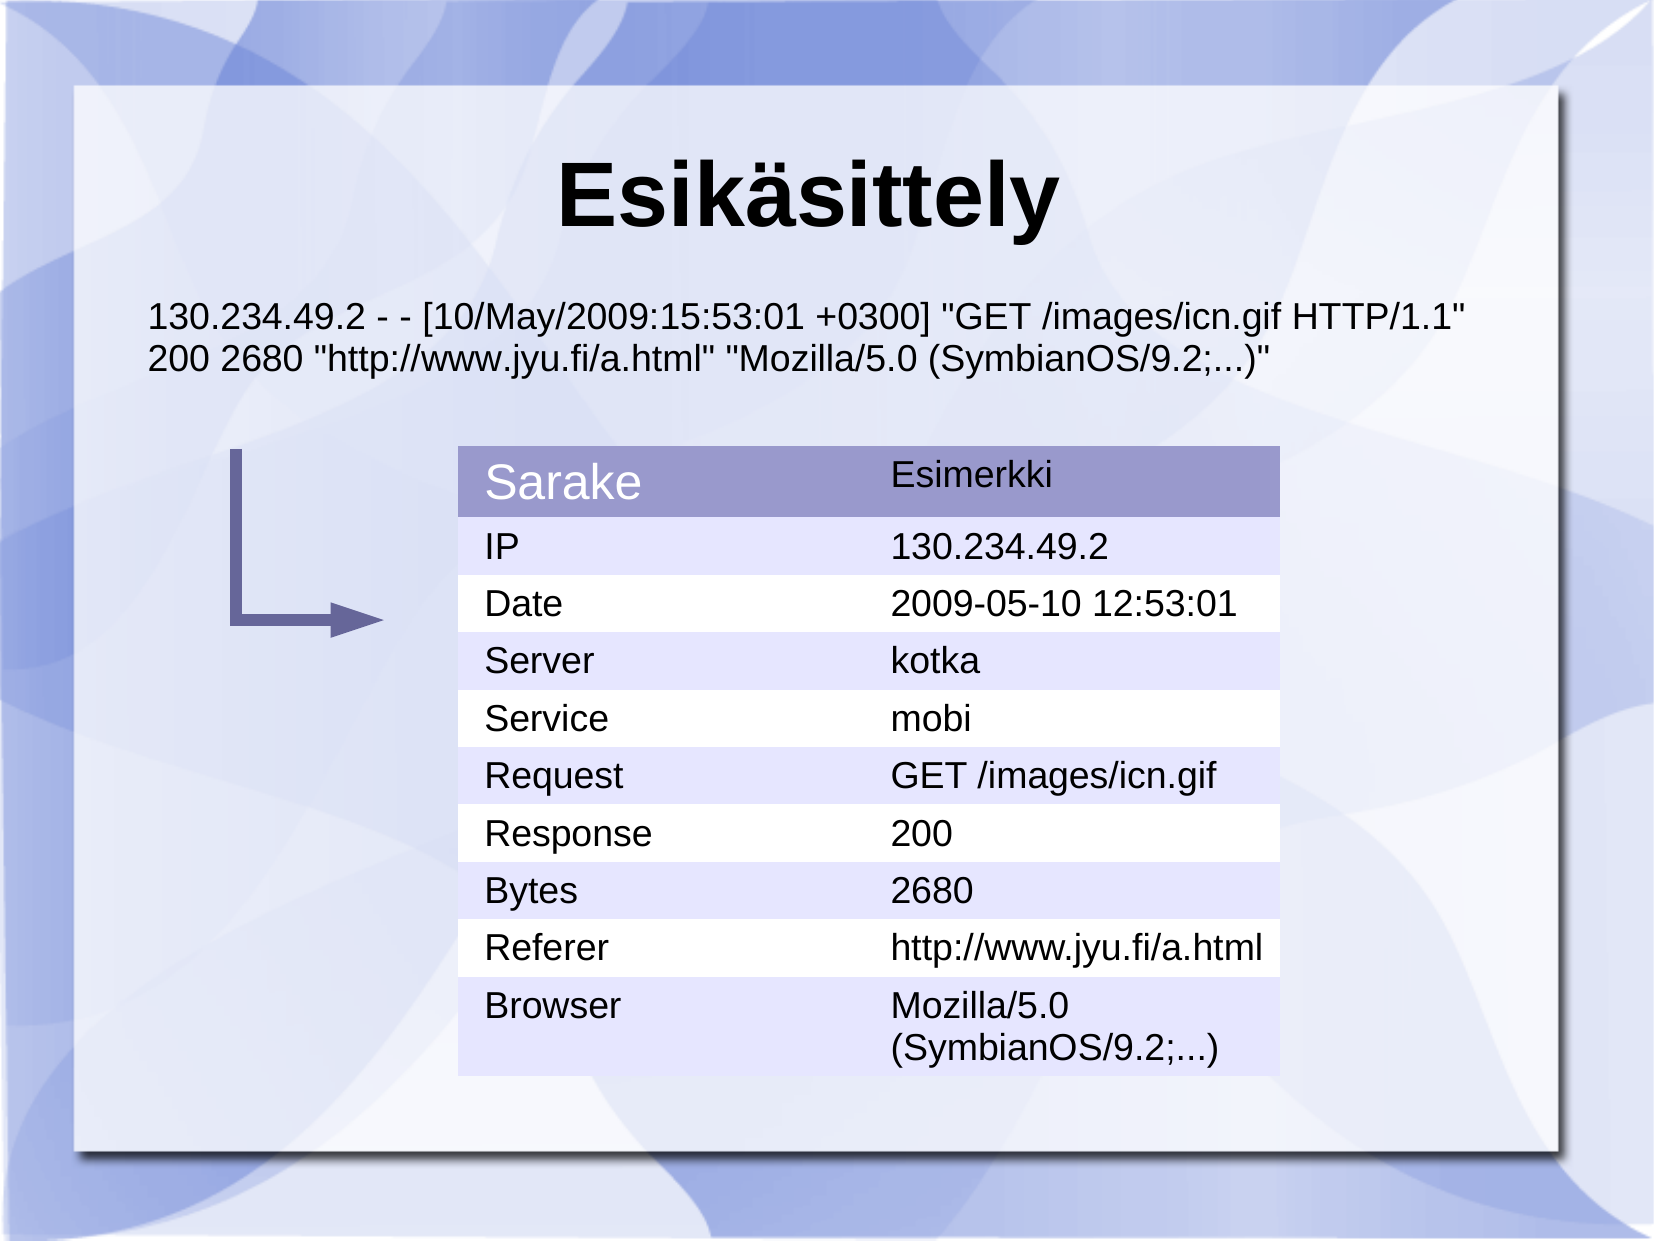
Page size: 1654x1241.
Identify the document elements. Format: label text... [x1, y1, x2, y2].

table_cell 130.234.49.2 [864, 517, 1280, 575]
table_cell mobi [864, 690, 1280, 747]
table_cell 2009-05-10 12:53:01 [864, 575, 1280, 632]
table_cell 200 [864, 804, 1280, 862]
title Esikäsittely [82, 90, 1536, 298]
table_header Sarake [458, 446, 864, 517]
table_cell Request [458, 747, 864, 804]
table_cell http://www.jyu.fi/a.html [864, 919, 1280, 977]
table_cell Bytes [458, 862, 864, 919]
table_cell Server [458, 632, 864, 690]
picture [0, 0, 1654, 1241]
table_cell Browser [458, 977, 864, 1076]
table_cell Response [458, 804, 864, 862]
table_cell Date [458, 575, 864, 632]
table_cell Service [458, 690, 864, 747]
table_cell GET /images/icn.gif [864, 747, 1280, 804]
table_cell Mozilla/5.0 (SymbianOS/9.2;...) [864, 977, 1280, 1076]
table_cell Referer [458, 919, 864, 977]
table_header Esimerkki [864, 446, 1280, 517]
table_cell IP [458, 517, 864, 575]
table_cell 2680 [864, 862, 1280, 919]
text_box 130.234.49.2 - - [10/May/2009:15:53:01 +0300] "GET /images/icn.gif HTTP/1.1" 200 2680 "http://www.jyu.fi/a.html" "Mozilla/5.0 (SymbianOS/9.2;...)" [147, 295, 1506, 380]
table_cell kotka [864, 632, 1280, 690]
